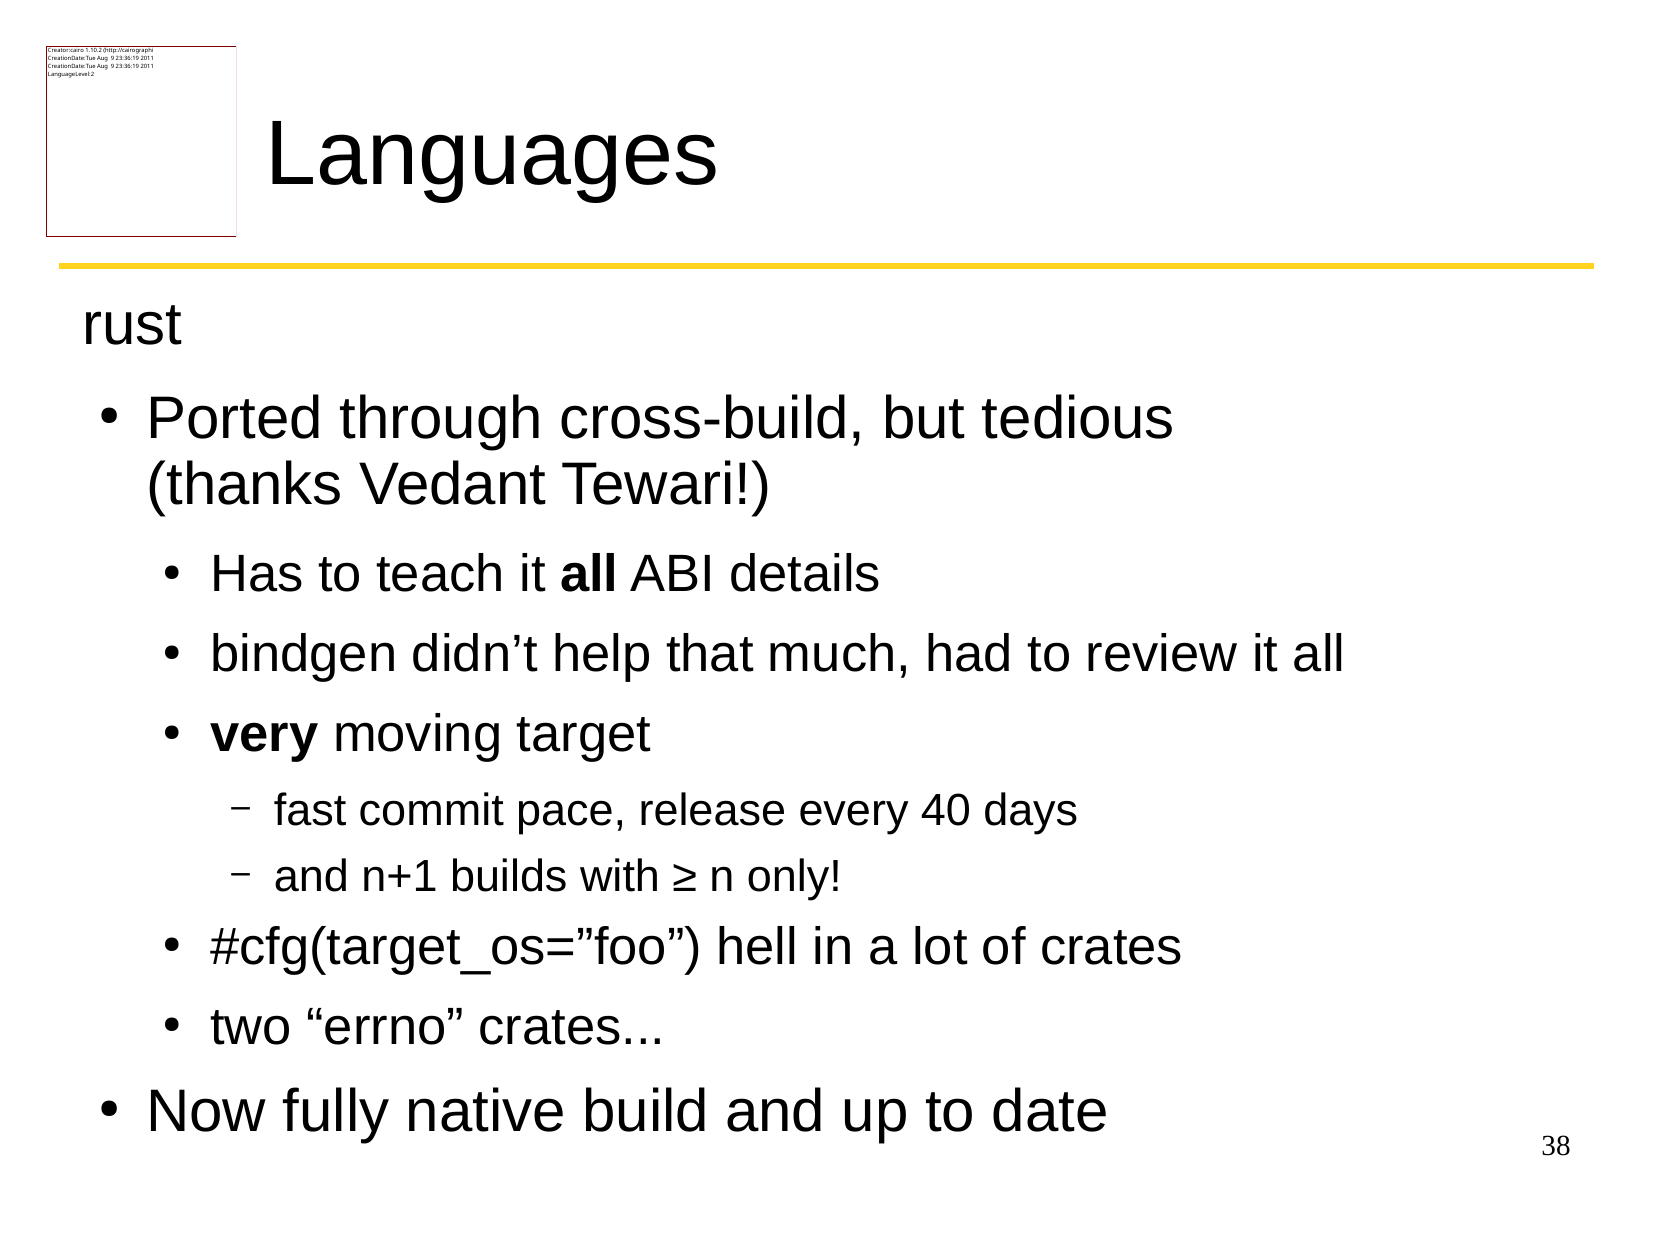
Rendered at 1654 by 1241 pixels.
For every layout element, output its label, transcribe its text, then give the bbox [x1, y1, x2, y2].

list rust Ported through cross-build, but tedious (thanks Vedant Tewari!) Has to teach it all ABI details bindgen didn’t help that much, had to review it all very moving target fast commit pace, release every 40 days and n+1 builds with ≥ n only! #cfg(target_os=”foo”) hell in a lot of crates two “errno” crates... Now fully native build and up to date [82, 290, 1571, 1152]
title Languages [265, 49, 1571, 257]
